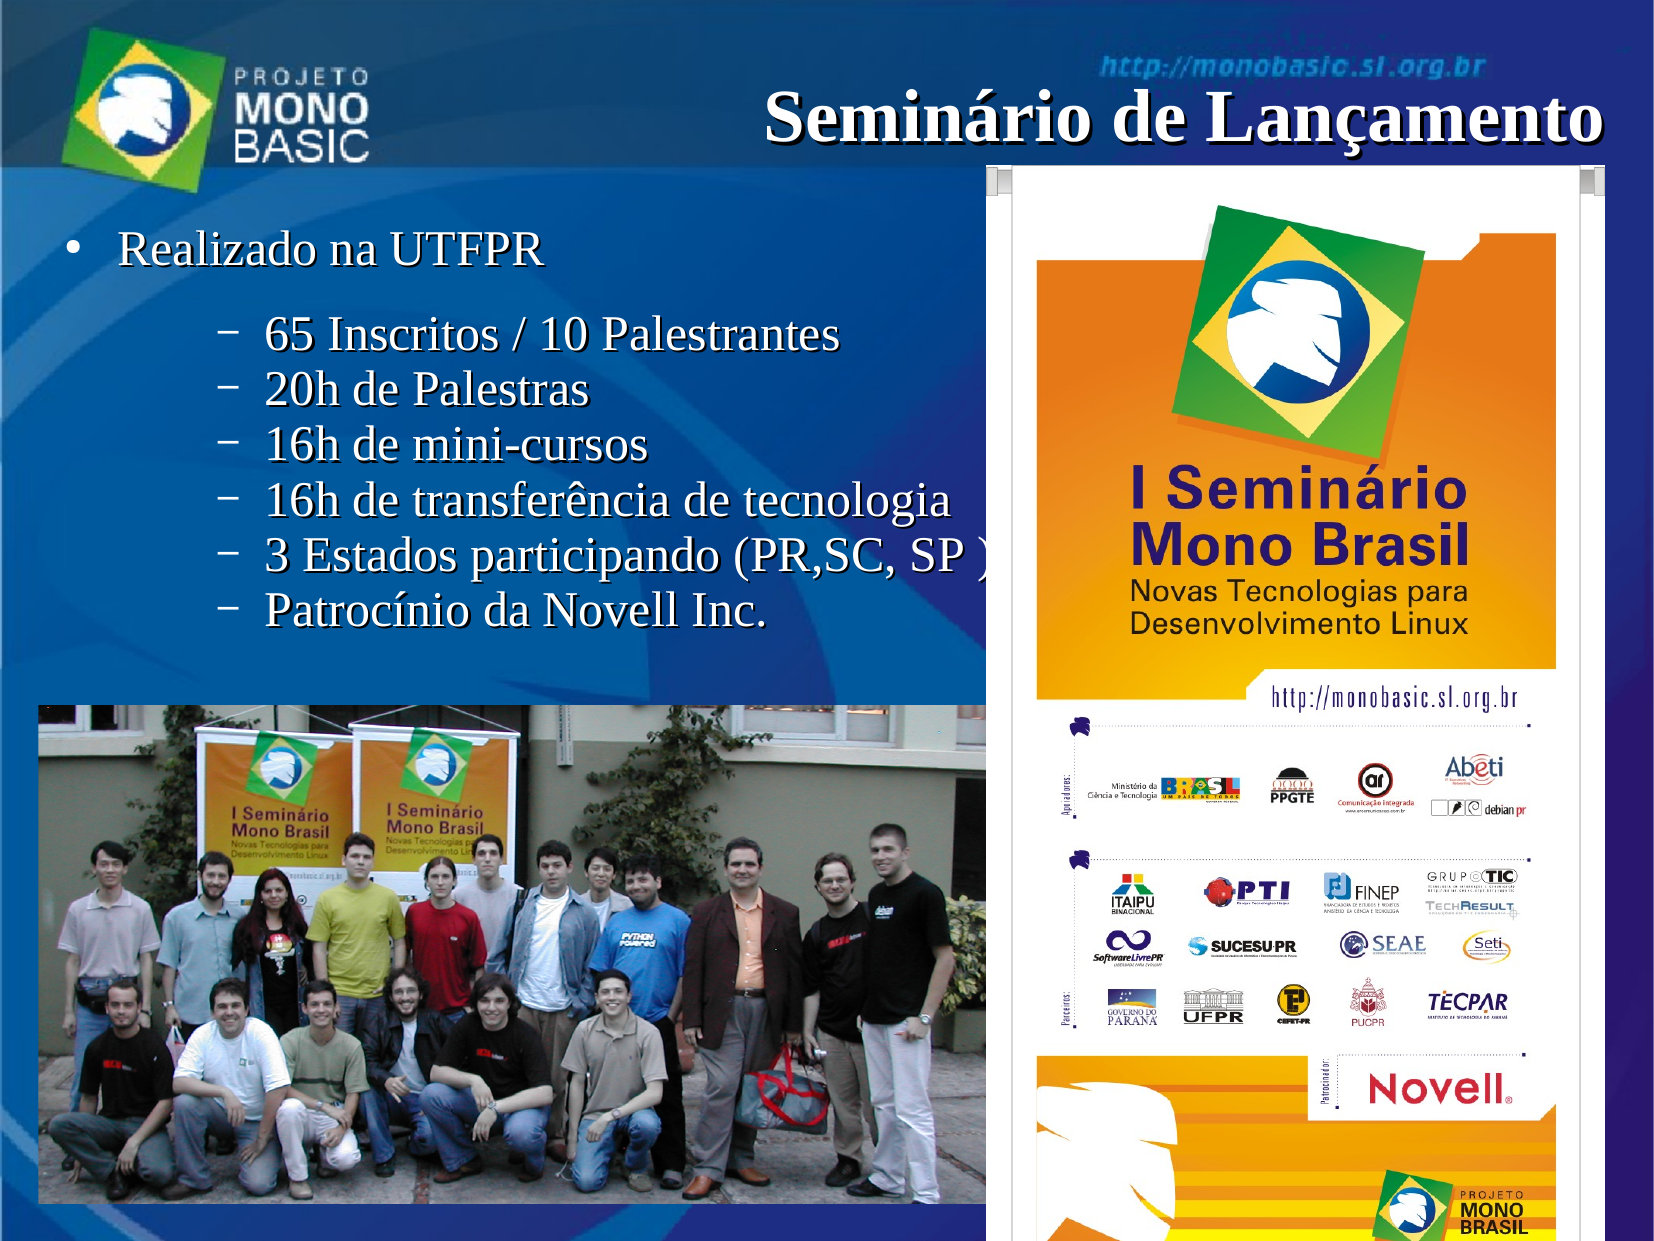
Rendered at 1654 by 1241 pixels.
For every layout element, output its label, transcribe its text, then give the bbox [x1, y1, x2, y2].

picture [0, 0, 1654, 1241]
title Seminário de Lançamento [222, 43, 1606, 191]
list Realizado na UTFPR 65 Inscritos / 10 Palestrantes 20h de Palestras 16h de mini-cursos 16h de transferência de tecnologia 3 Estados participando (PR,SC, SP ) Patrocínio da Novell Inc. [28, 220, 986, 1003]
